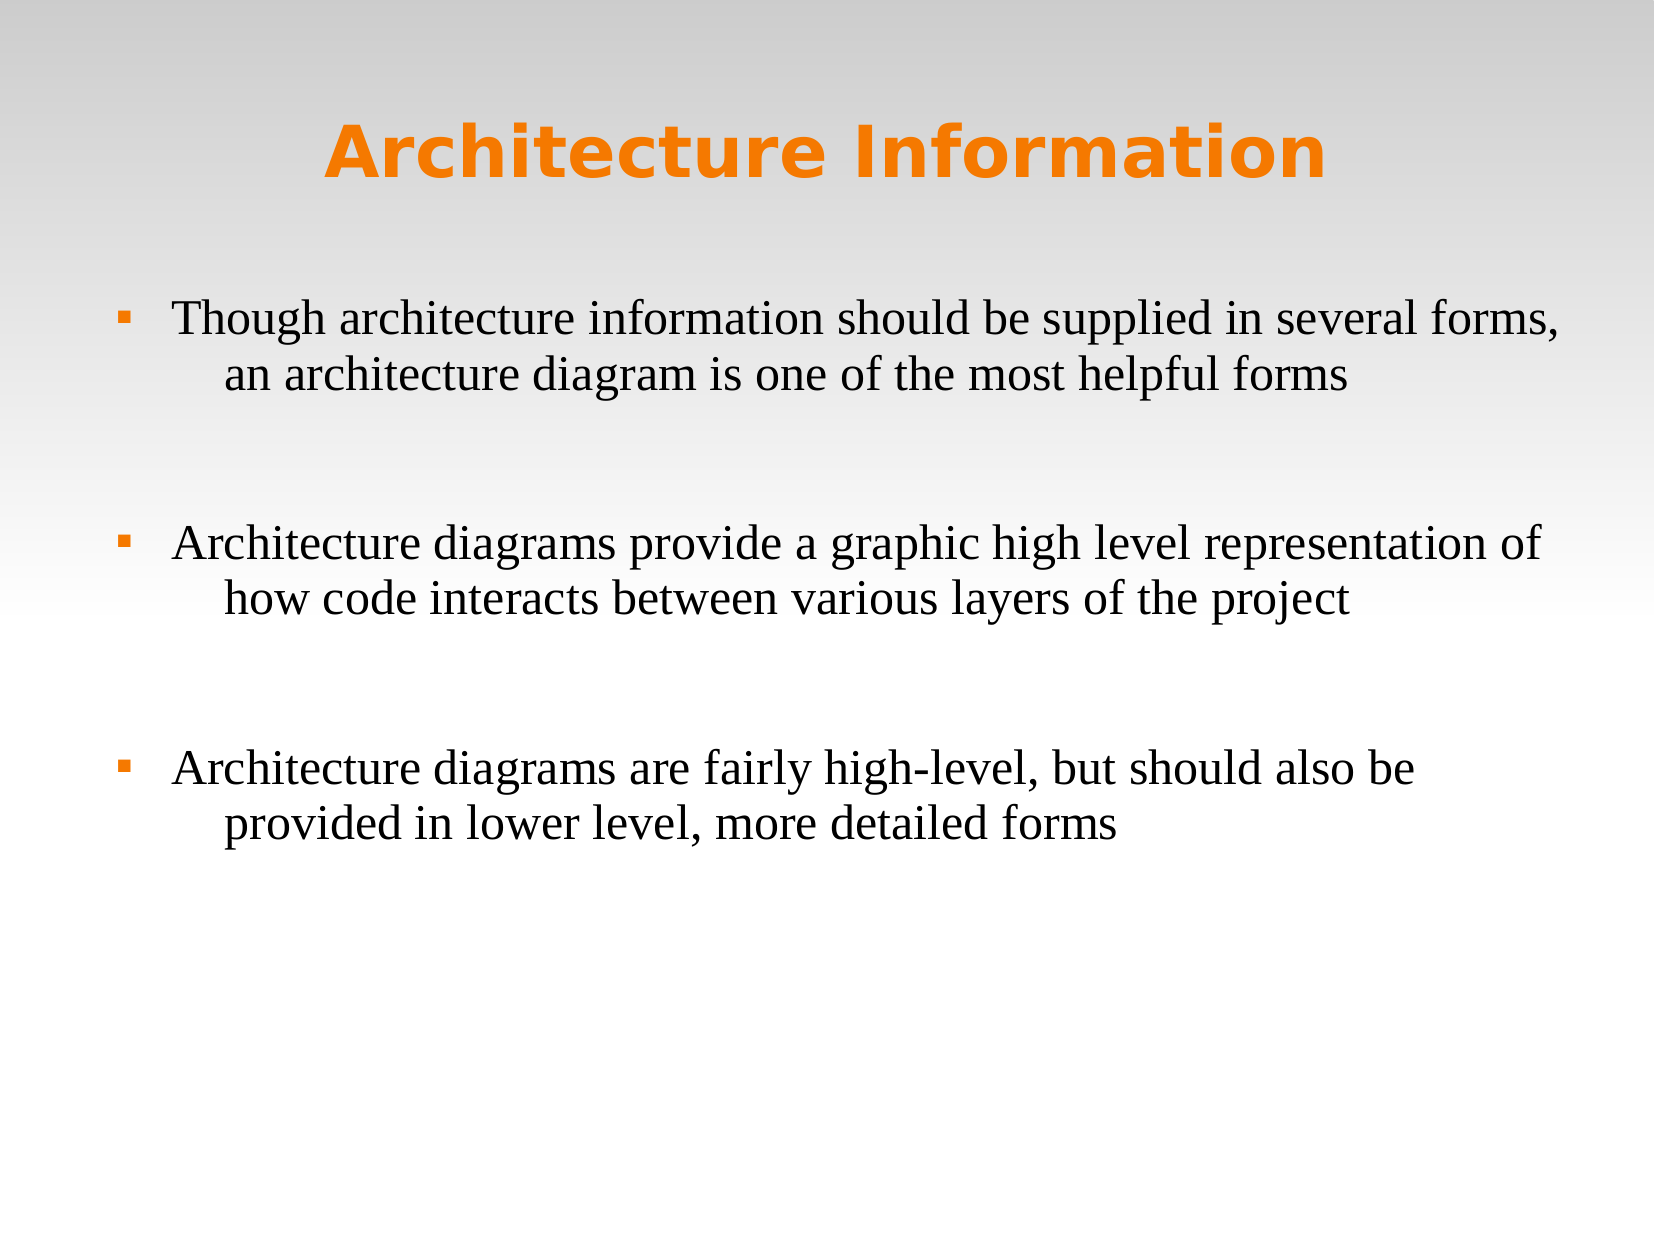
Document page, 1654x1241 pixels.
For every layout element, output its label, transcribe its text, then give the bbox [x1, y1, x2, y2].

list Though architecture information should be supplied in several forms, an architecture diagram is one of the most helpful forms Architecture diagrams provide a graphic high level representation of how code interacts between various layers of the project Architecture diagrams are fairly high-level, but should also be provided in lower level, more detailed forms [82, 290, 1571, 1109]
title Architecture Information [82, 49, 1571, 257]
